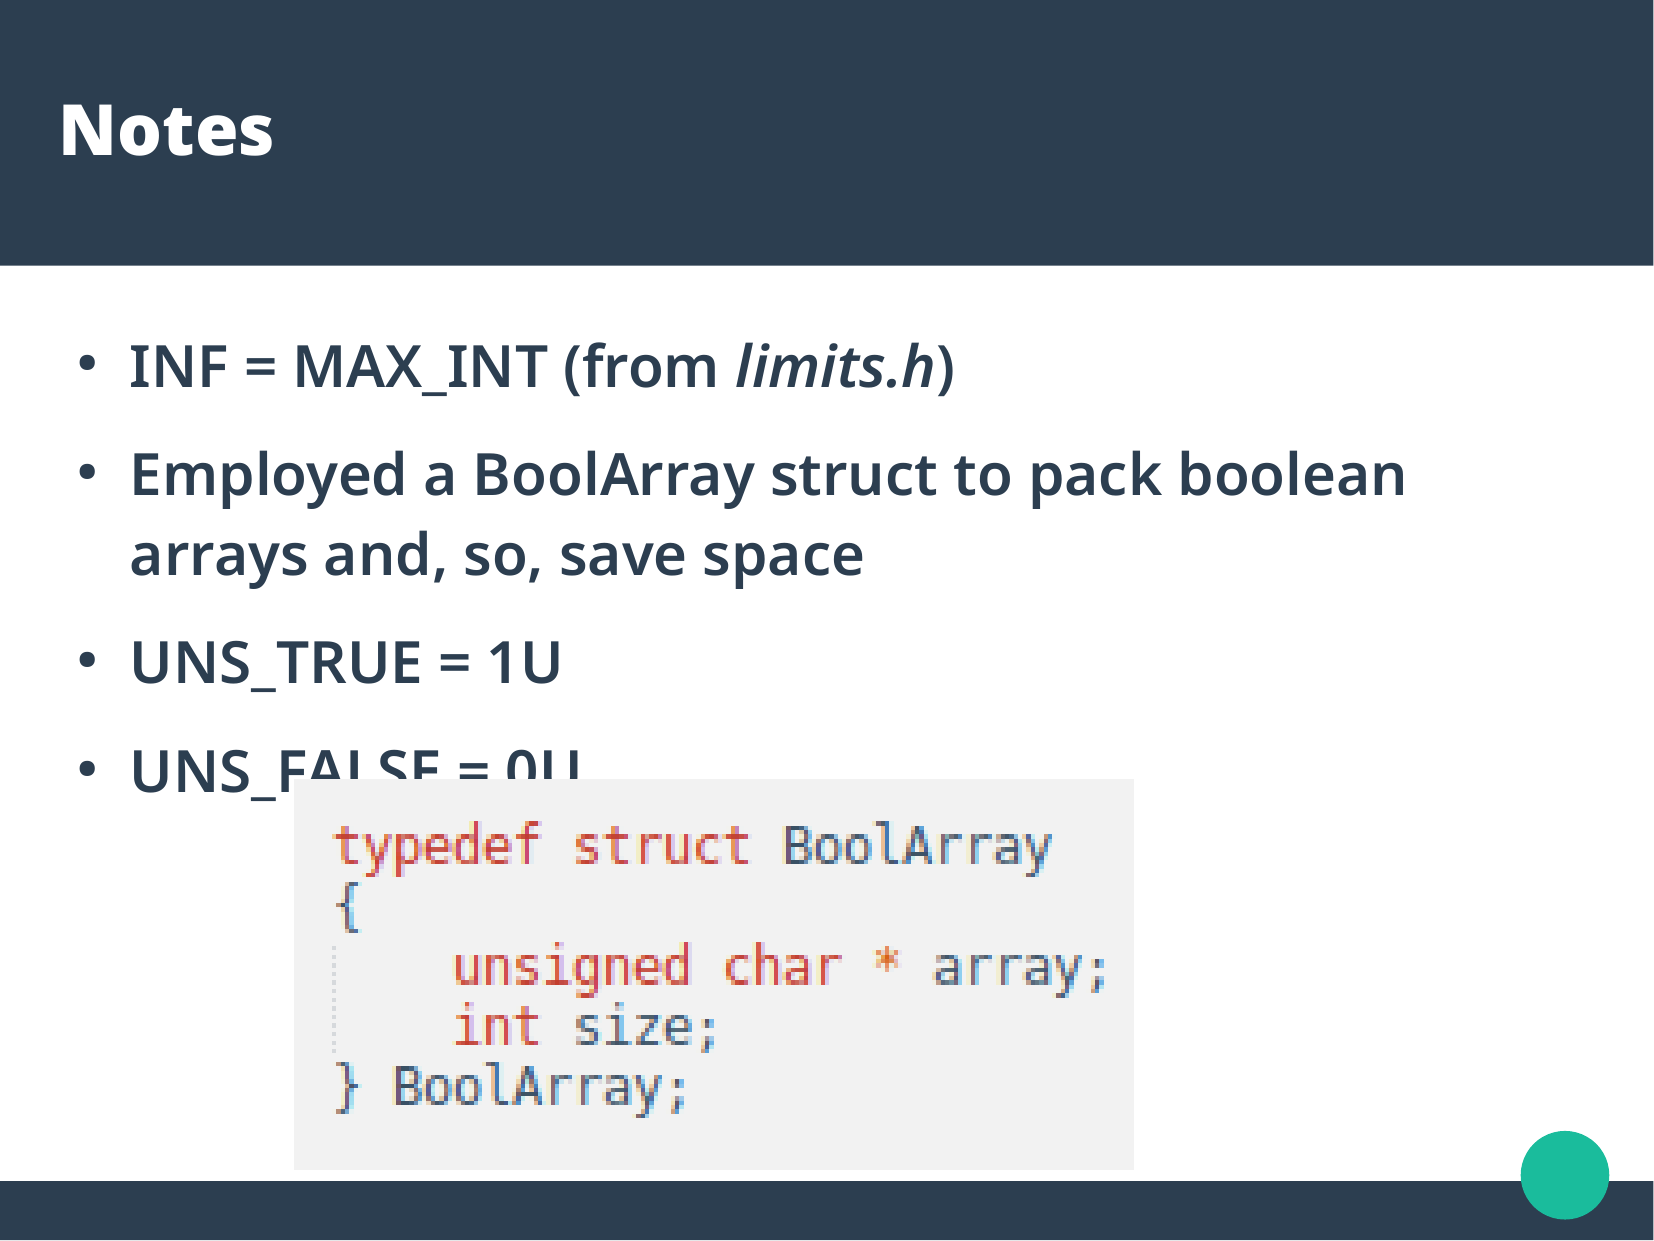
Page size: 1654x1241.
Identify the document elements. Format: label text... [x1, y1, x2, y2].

picture [294, 779, 1134, 1170]
list INF = MAX_INT (from limits.h) Employed a BoolArray struct to pack boolean arrays and, so, save space UNS_TRUE = 1U UNS_FALSE = 0U [59, 324, 1595, 1152]
title Notes [59, 49, 1595, 207]
